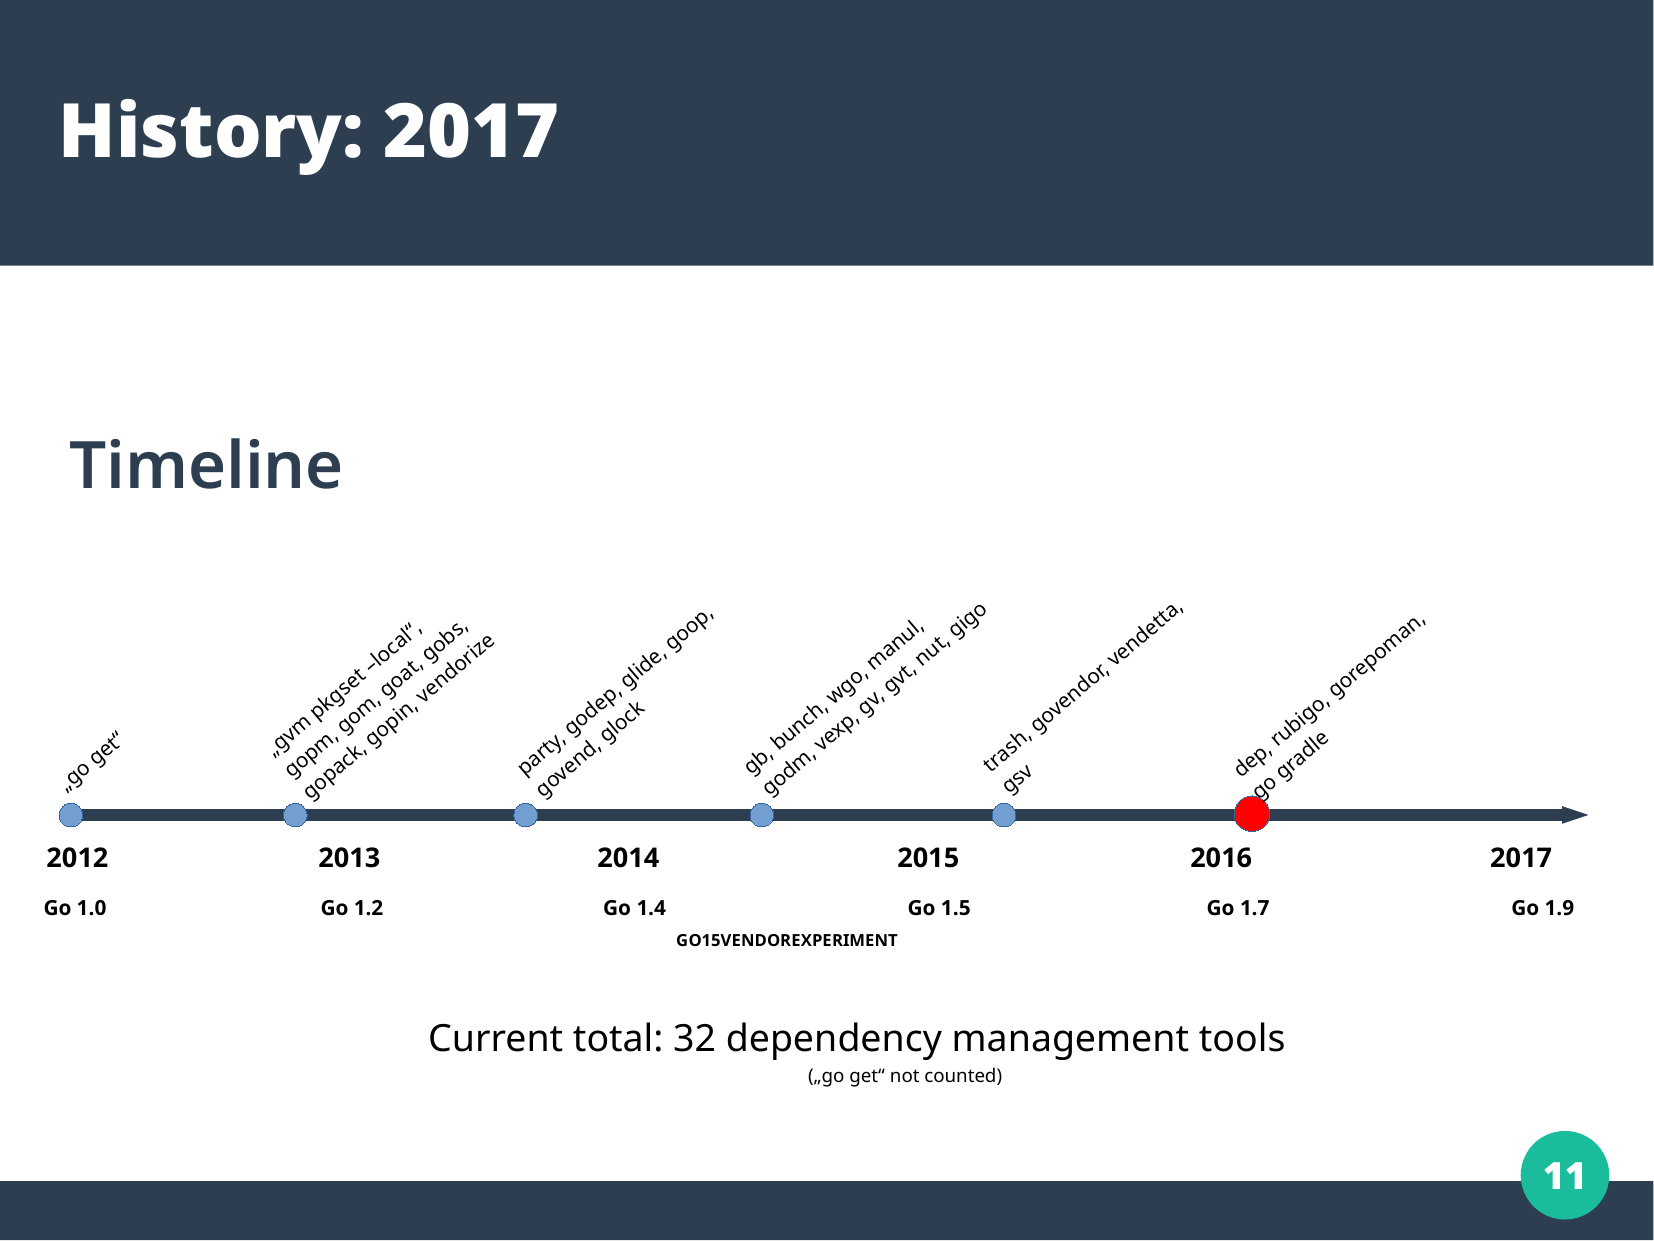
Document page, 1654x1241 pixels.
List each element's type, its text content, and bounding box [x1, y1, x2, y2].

text_box [513, 803, 538, 827]
text_box „go get“ [35, 714, 139, 811]
title History: 2017 [59, 49, 1595, 207]
text_box [1234, 801, 1270, 831]
text_box Go 1.0 Go 1.2 Go 1.4 Go 1.5 Go 1.7 Go 1.9 [17, 885, 1595, 935]
text_box party, godep, glide, goop, govend, glock [494, 599, 732, 815]
text_box [59, 803, 83, 827]
list Timeline [0, 301, 615, 508]
text_box „gvm pkgset –local“, gopm, gom, goat, gobs, gopack, gopin, vendorize [242, 584, 491, 816]
text_box [992, 805, 1016, 827]
text_box [750, 805, 774, 827]
text_box GO15VENDOREXPERIMENT [661, 921, 889, 958]
text_box [283, 803, 308, 827]
text_box dep, rubigo, gorepoman, go gradle [1210, 608, 1440, 818]
text_box gb, bunch, wgo, manul, godm, vexp, gv, gvt, nut, gigo [720, 580, 979, 814]
text_box trash, govendor, vendetta, gsv [960, 594, 1199, 812]
text_box Current total: 32 dependency management tools („go get“ not counted) [413, 1003, 1312, 1090]
text_box 2012 2013 2014 2015 2016 2017 [17, 831, 1595, 880]
